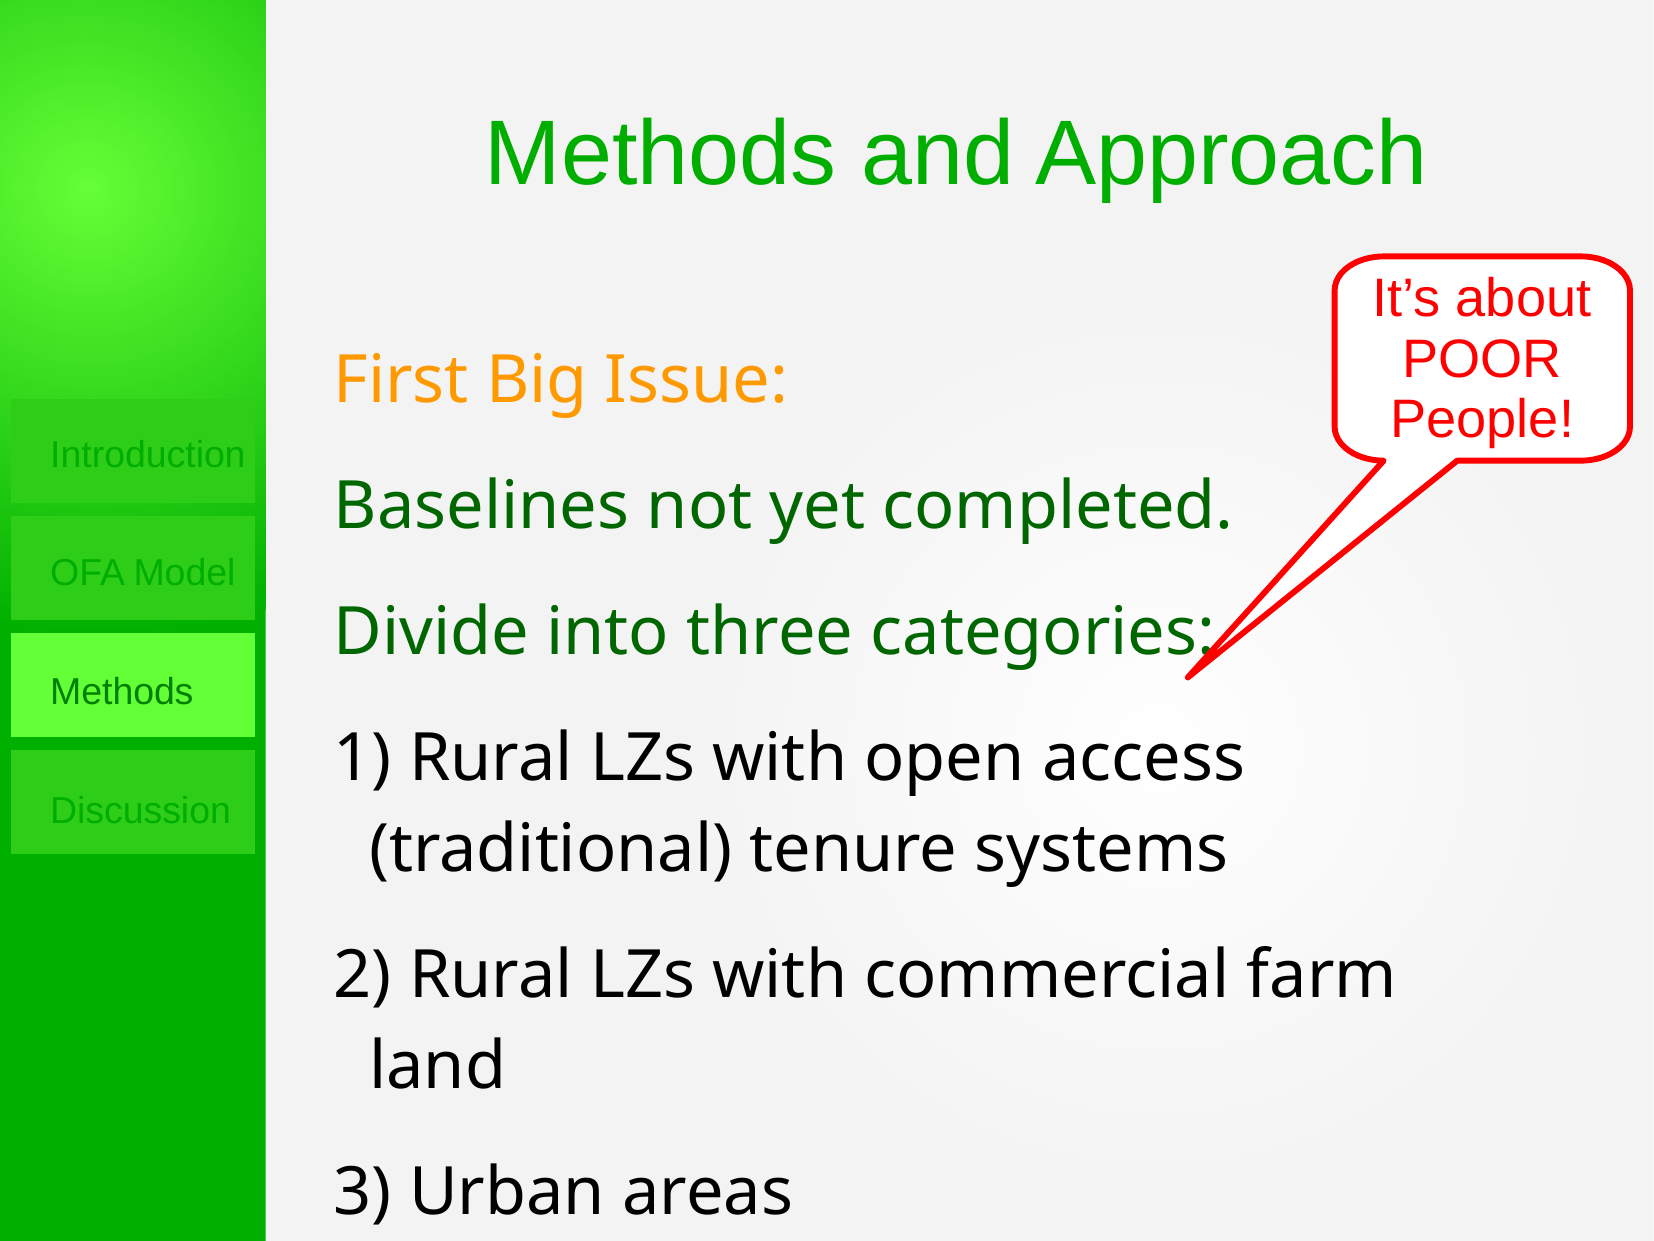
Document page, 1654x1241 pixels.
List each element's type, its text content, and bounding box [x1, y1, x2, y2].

text_box It’s about POOR People! [1187, 256, 1630, 678]
text_box OFA Model [35, 544, 252, 602]
text_box Discussion [35, 781, 292, 839]
text_box Introduction [35, 425, 318, 483]
title Methods and Approach [389, 49, 1524, 257]
text_box First Big Issue: Baselines not yet completed. Divide into three categories: Rural LZs with open access (traditional) tenure systems Rural LZs with commercial farm land Urban areas [318, 323, 1501, 1138]
text_box Methods [35, 663, 265, 720]
